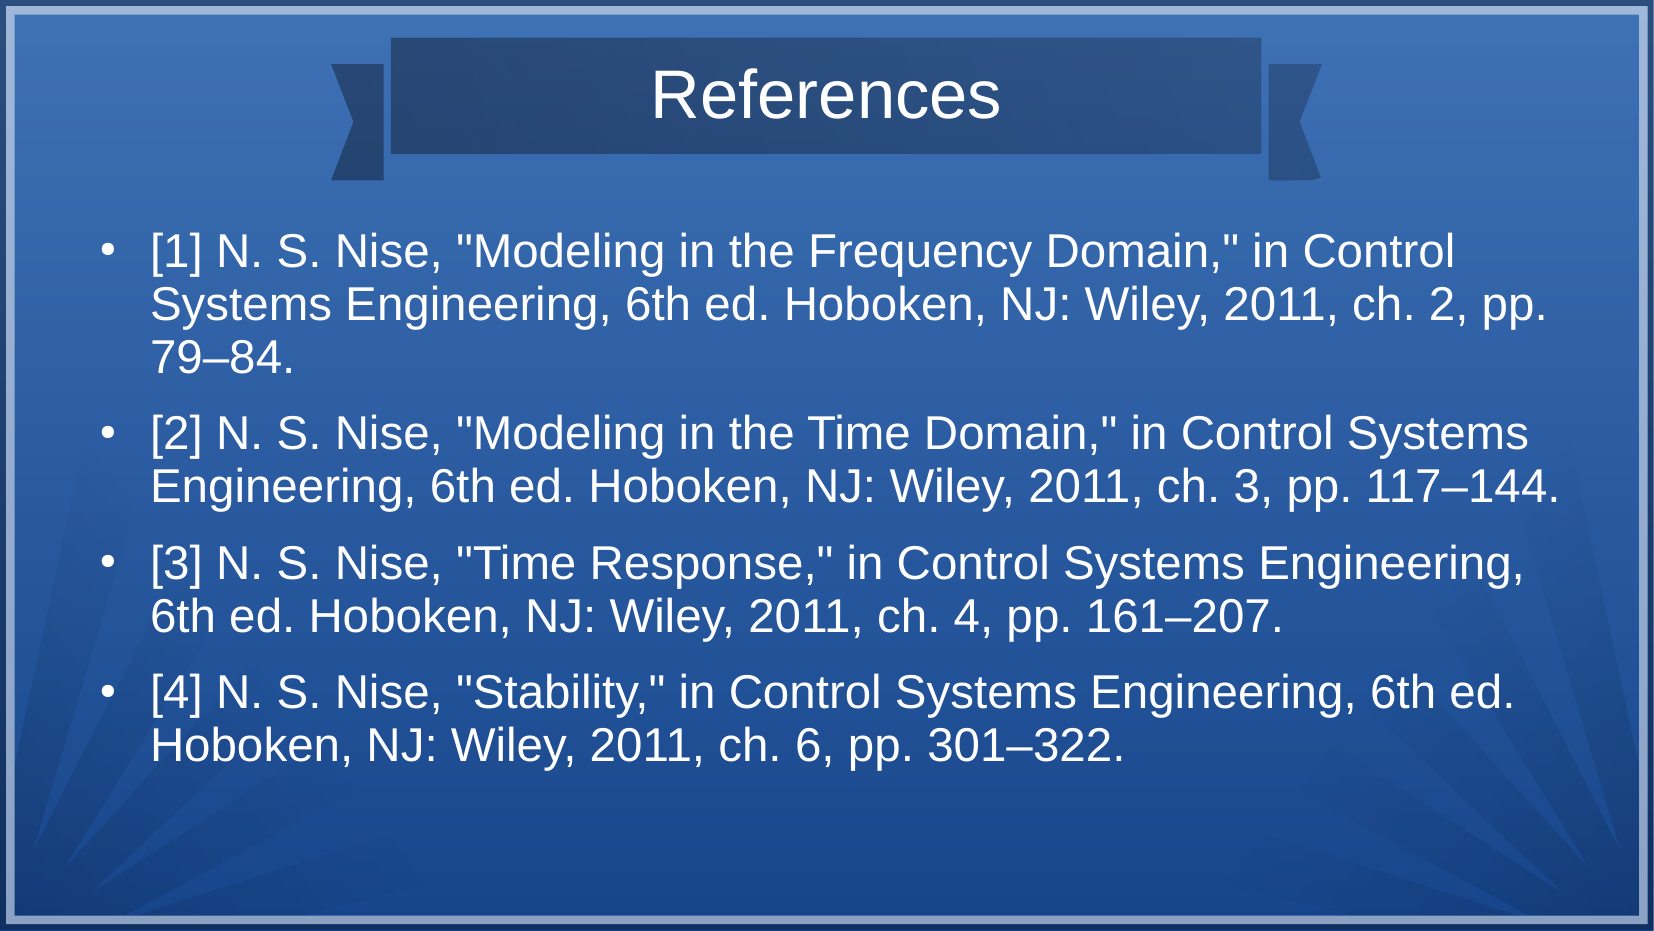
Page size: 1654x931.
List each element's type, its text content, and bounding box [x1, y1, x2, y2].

title References [389, 35, 1264, 154]
list [1] N. S. Nise, "Modeling in the Frequency Domain," in Control Systems Engineering, 6th ed. Hoboken, NJ: Wiley, 2011, ch. 2, pp. 79–84. [2] N. S. Nise, "Modeling in the Time Domain," in Control Systems Engineering, 6th ed. Hoboken, NJ: Wiley, 2011, ch. 3, pp. 117–144. [3] N. S. Nise, "Time Response," in Control Systems Engineering, 6th ed. Hoboken, NJ: Wiley, 2011, ch. 4, pp. 161–207. [4] N. S. Nise, "Stability," in Control Systems Engineering, 6th ed. Hoboken, NJ: Wiley, 2011, ch. 6, pp. 301–322. [82, 224, 1571, 848]
